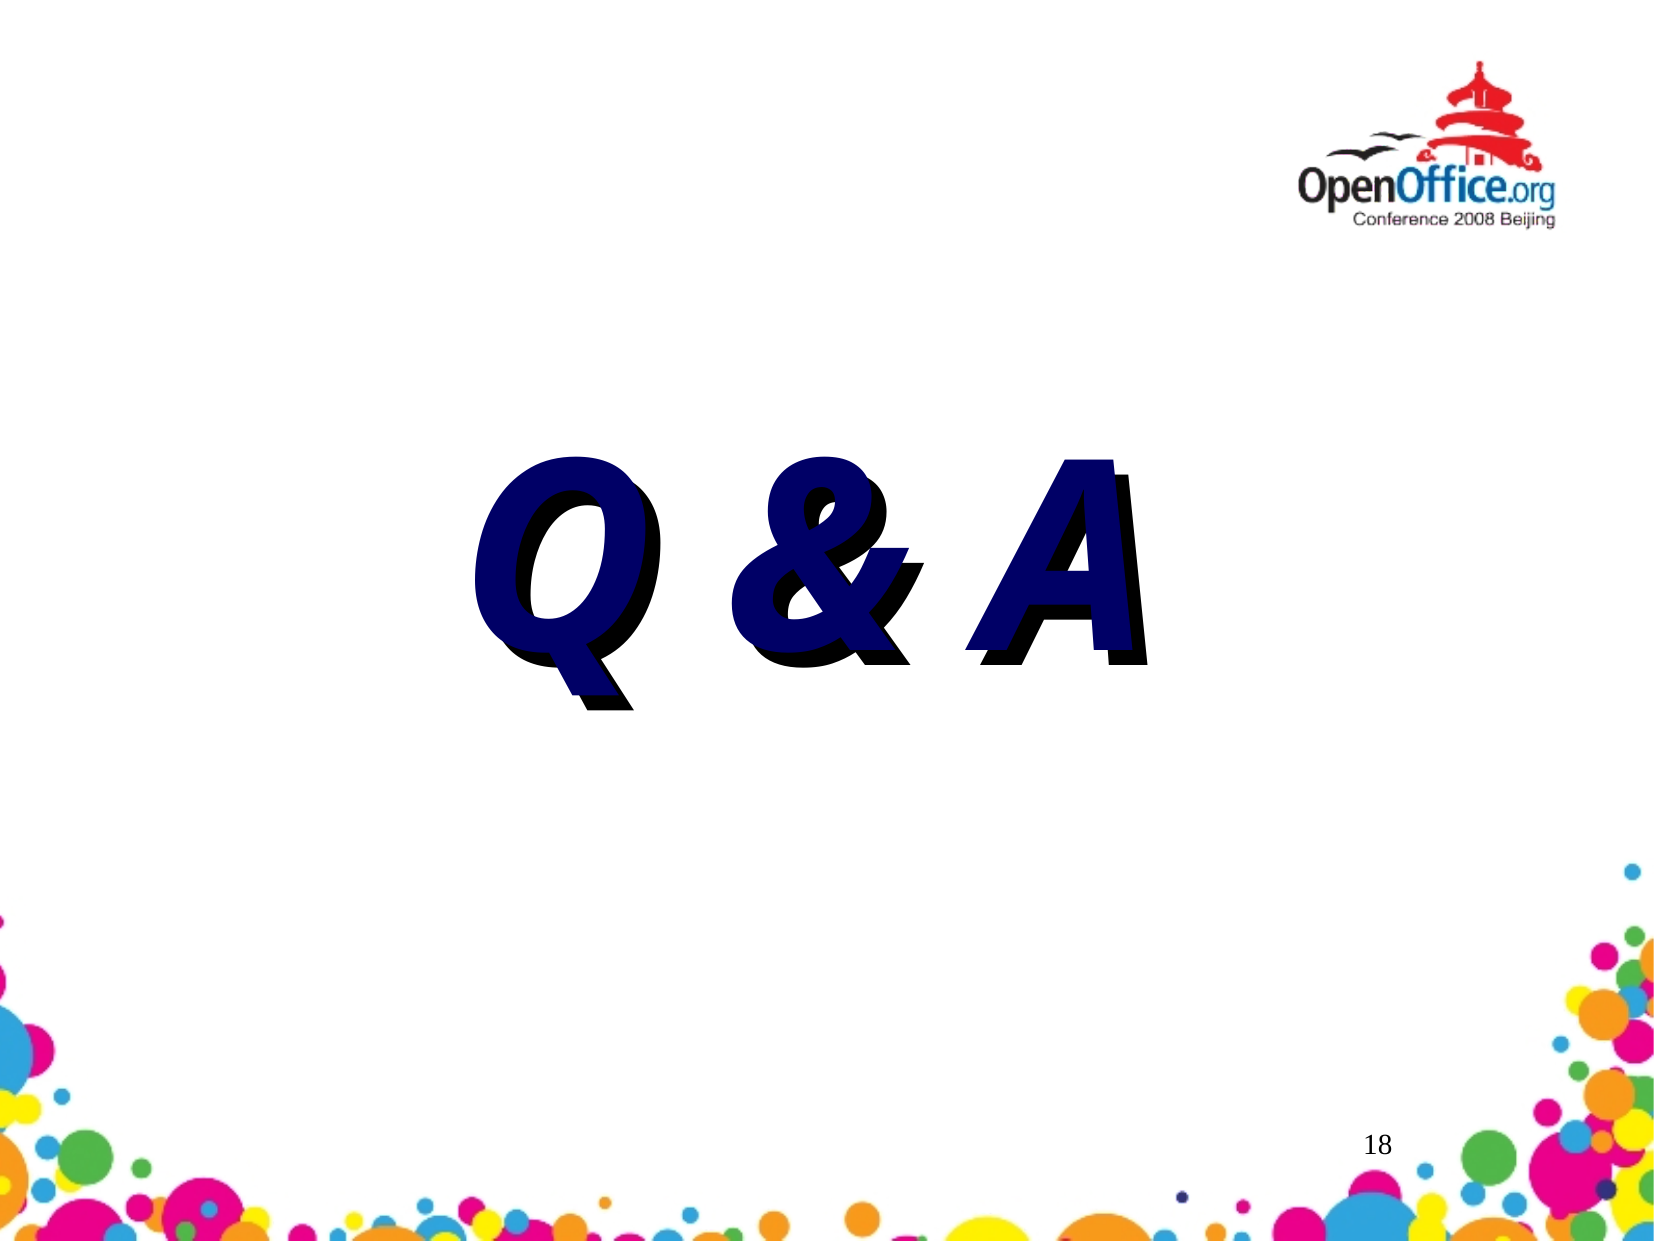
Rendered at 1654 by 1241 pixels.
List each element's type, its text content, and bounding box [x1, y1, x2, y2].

subtitle Q & A [0, 371, 1506, 727]
picture [1285, 51, 1570, 250]
title [88, 383, 1595, 1064]
picture [0, 810, 1654, 1241]
